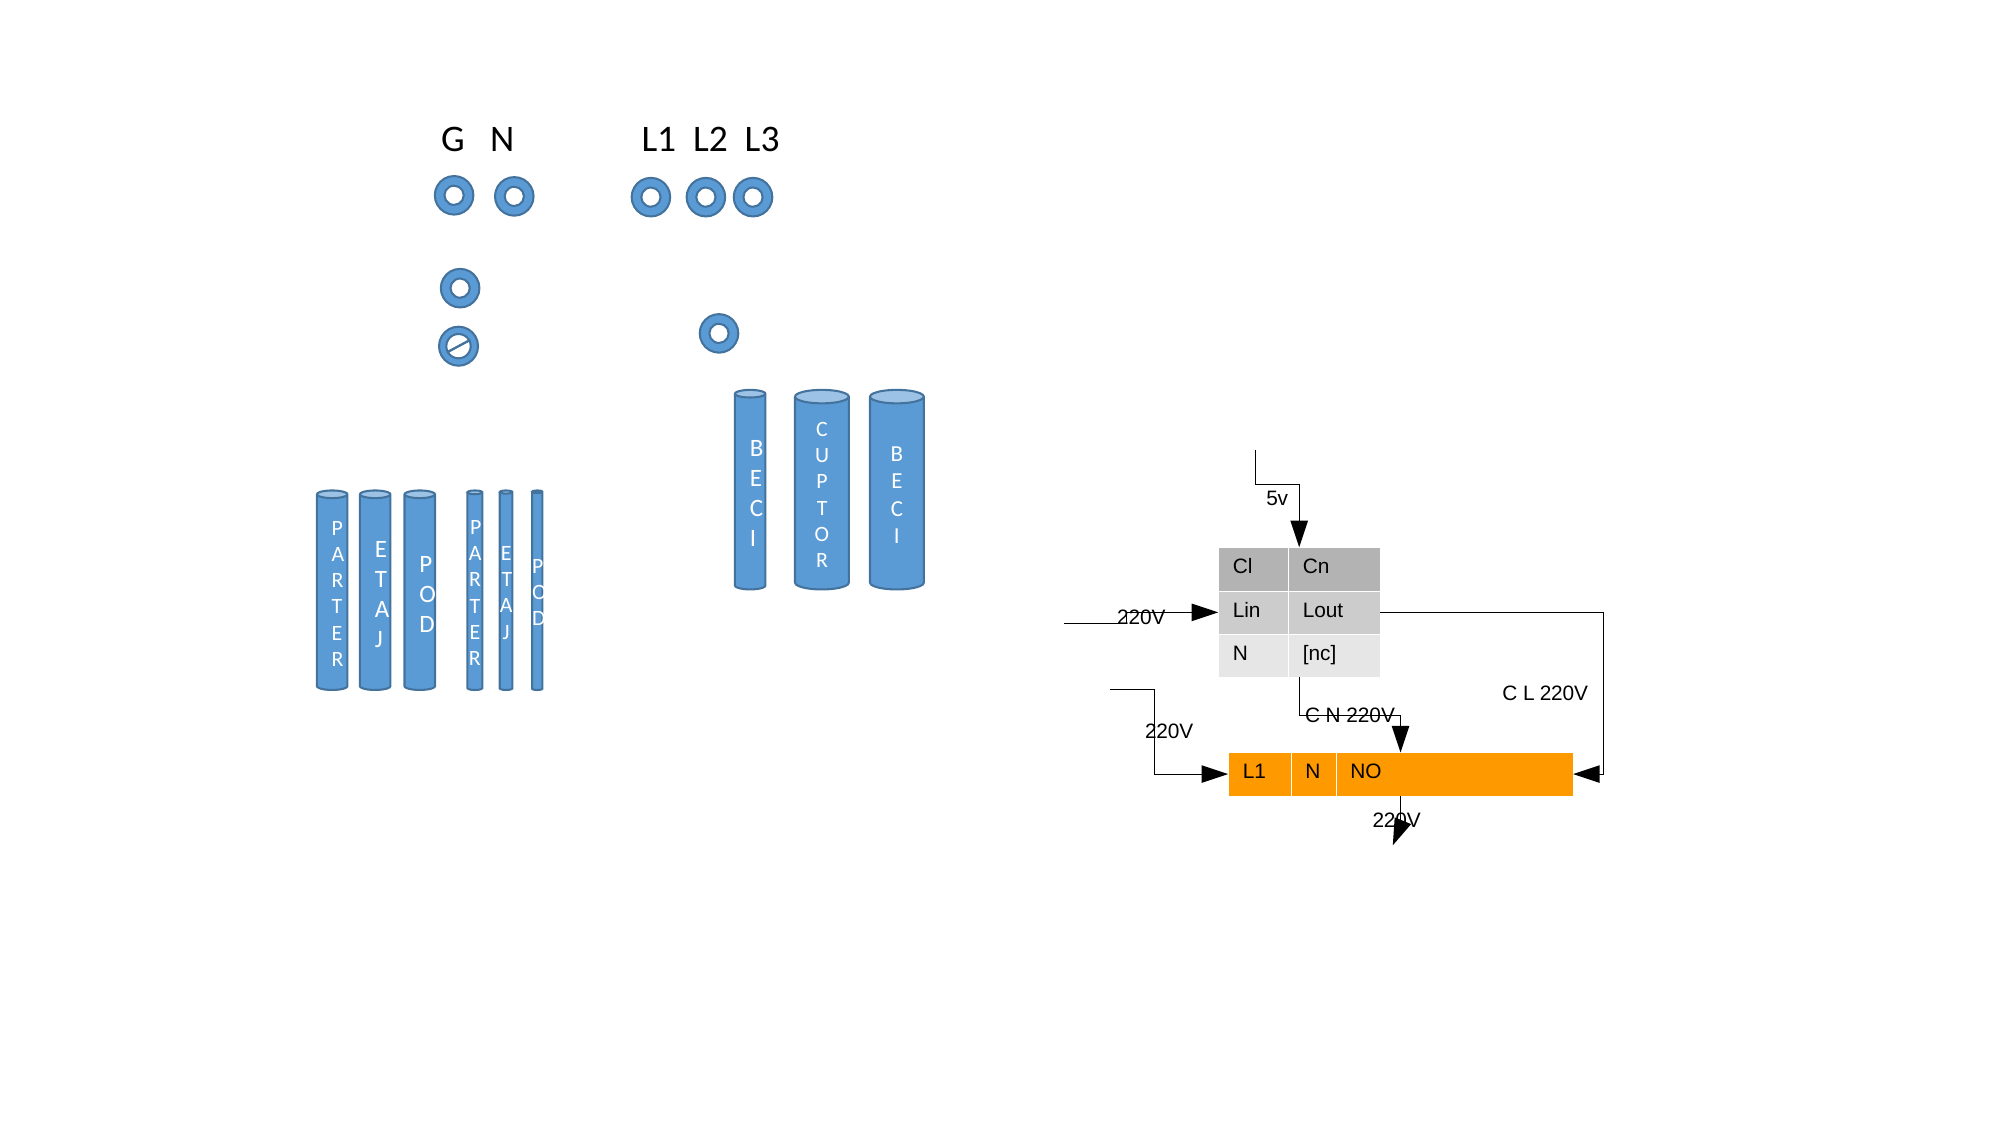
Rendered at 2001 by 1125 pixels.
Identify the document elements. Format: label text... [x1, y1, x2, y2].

text_box [631, 177, 671, 217]
text_box POD [535, 586, 543, 597]
table_header Cn [1289, 548, 1380, 591]
text_box POD [404, 495, 436, 691]
text_box [699, 314, 739, 353]
table_cell Lout [1289, 592, 1380, 634]
text_box PARTER [467, 493, 483, 691]
text_box ETAJ [359, 495, 391, 691]
table_header NO [1337, 753, 1573, 796]
text_box POD [535, 613, 543, 623]
table_header L1 [1229, 753, 1291, 796]
text_box G N L1 L2 L3 [416, 106, 796, 167]
text_box [733, 177, 773, 217]
text_box [434, 176, 474, 215]
table_cell [nc] [1289, 635, 1380, 677]
table_header N [1292, 753, 1336, 796]
table_cell N [1219, 635, 1288, 677]
text_box PARTER [316, 495, 348, 691]
text_box [439, 326, 479, 366]
text_box ETAJ [499, 493, 513, 691]
text_box BECI [734, 394, 766, 590]
table_header Cl [1219, 548, 1288, 591]
text_box CUP TOR [795, 399, 849, 590]
text_box [440, 268, 480, 308]
table_cell Lin [1219, 592, 1288, 634]
text_box POD [532, 493, 543, 691]
text_box [686, 177, 726, 217]
text_box B E C I [870, 399, 924, 590]
text_box [495, 177, 534, 216]
